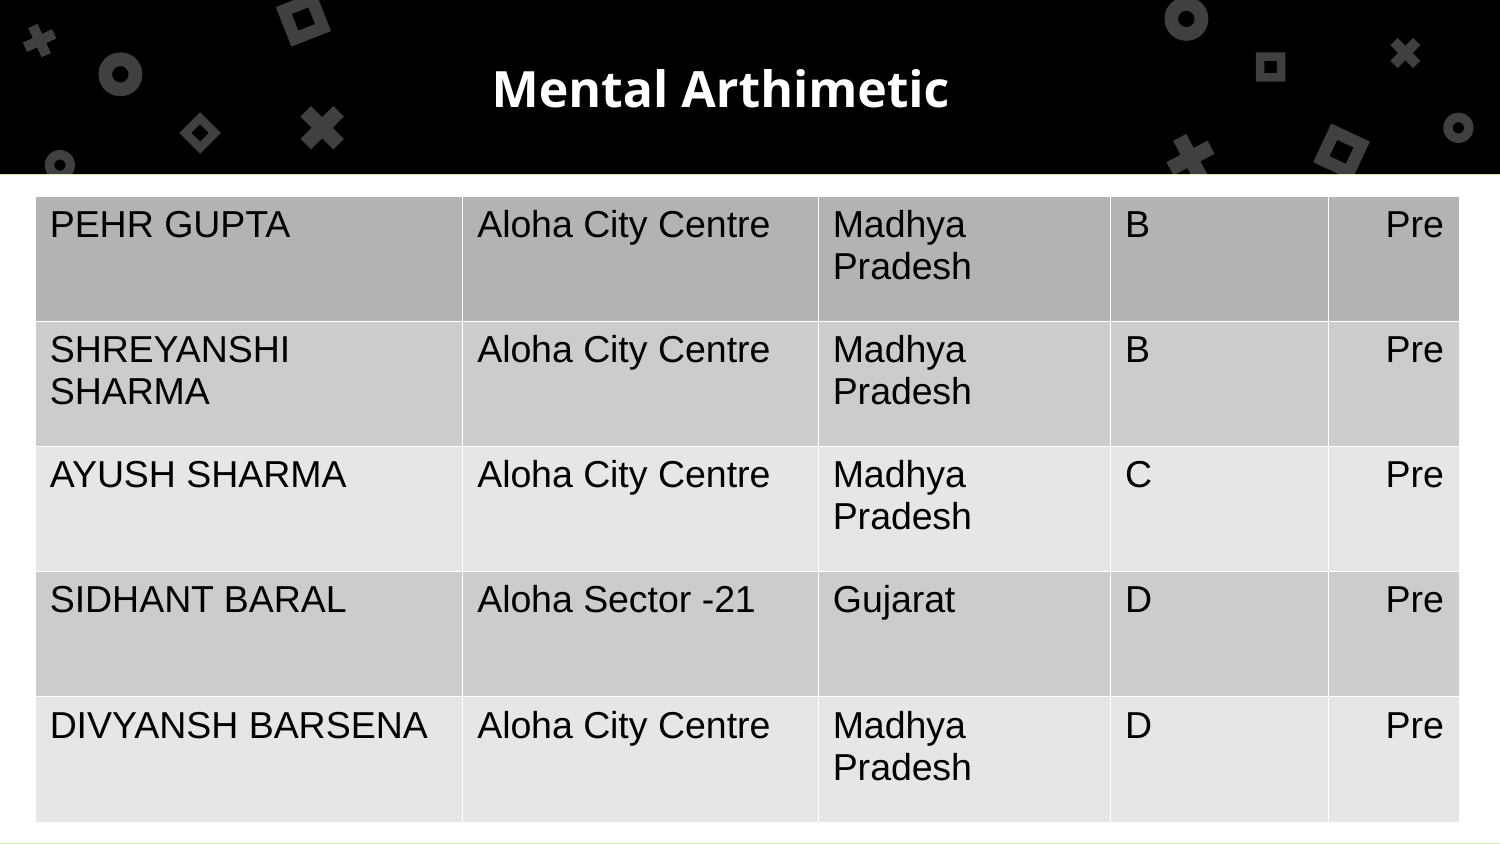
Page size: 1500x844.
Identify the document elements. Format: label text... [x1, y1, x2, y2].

table_header Pre [1329, 197, 1459, 321]
table_cell D [1111, 572, 1328, 696]
table_cell AYUSH SHARMA [36, 447, 462, 571]
table_cell SIDHANT BARAL [36, 572, 462, 696]
table_cell Aloha City Centre [463, 697, 818, 822]
table_cell Aloha City Centre [463, 447, 818, 571]
table_cell Madhya Pradesh [819, 322, 1110, 446]
table_cell Pre [1329, 572, 1459, 696]
table_cell Pre [1329, 697, 1459, 822]
table_cell Aloha City Centre [463, 322, 818, 446]
table_cell Gujarat [819, 572, 1110, 696]
table_header B [1111, 197, 1328, 321]
table_header Aloha City Centre [463, 197, 818, 321]
table_cell Pre [1329, 322, 1459, 446]
table_cell B [1111, 322, 1328, 446]
table_cell C [1111, 447, 1328, 571]
table_cell D [1111, 697, 1328, 822]
table_cell DIVYANSH BARSENA [36, 697, 462, 822]
table_cell Aloha Sector -21 [463, 572, 818, 696]
table_cell Pre [1329, 447, 1459, 571]
table_cell Madhya Pradesh [819, 697, 1110, 822]
text_box Mental Arthimetic [75, 0, 1425, 175]
table_header Madhya Pradesh [819, 197, 1110, 321]
table_cell Madhya Pradesh [819, 447, 1110, 571]
table_cell SHREYANSHI SHARMA [36, 322, 462, 446]
table_header PEHR GUPTA [36, 197, 462, 321]
